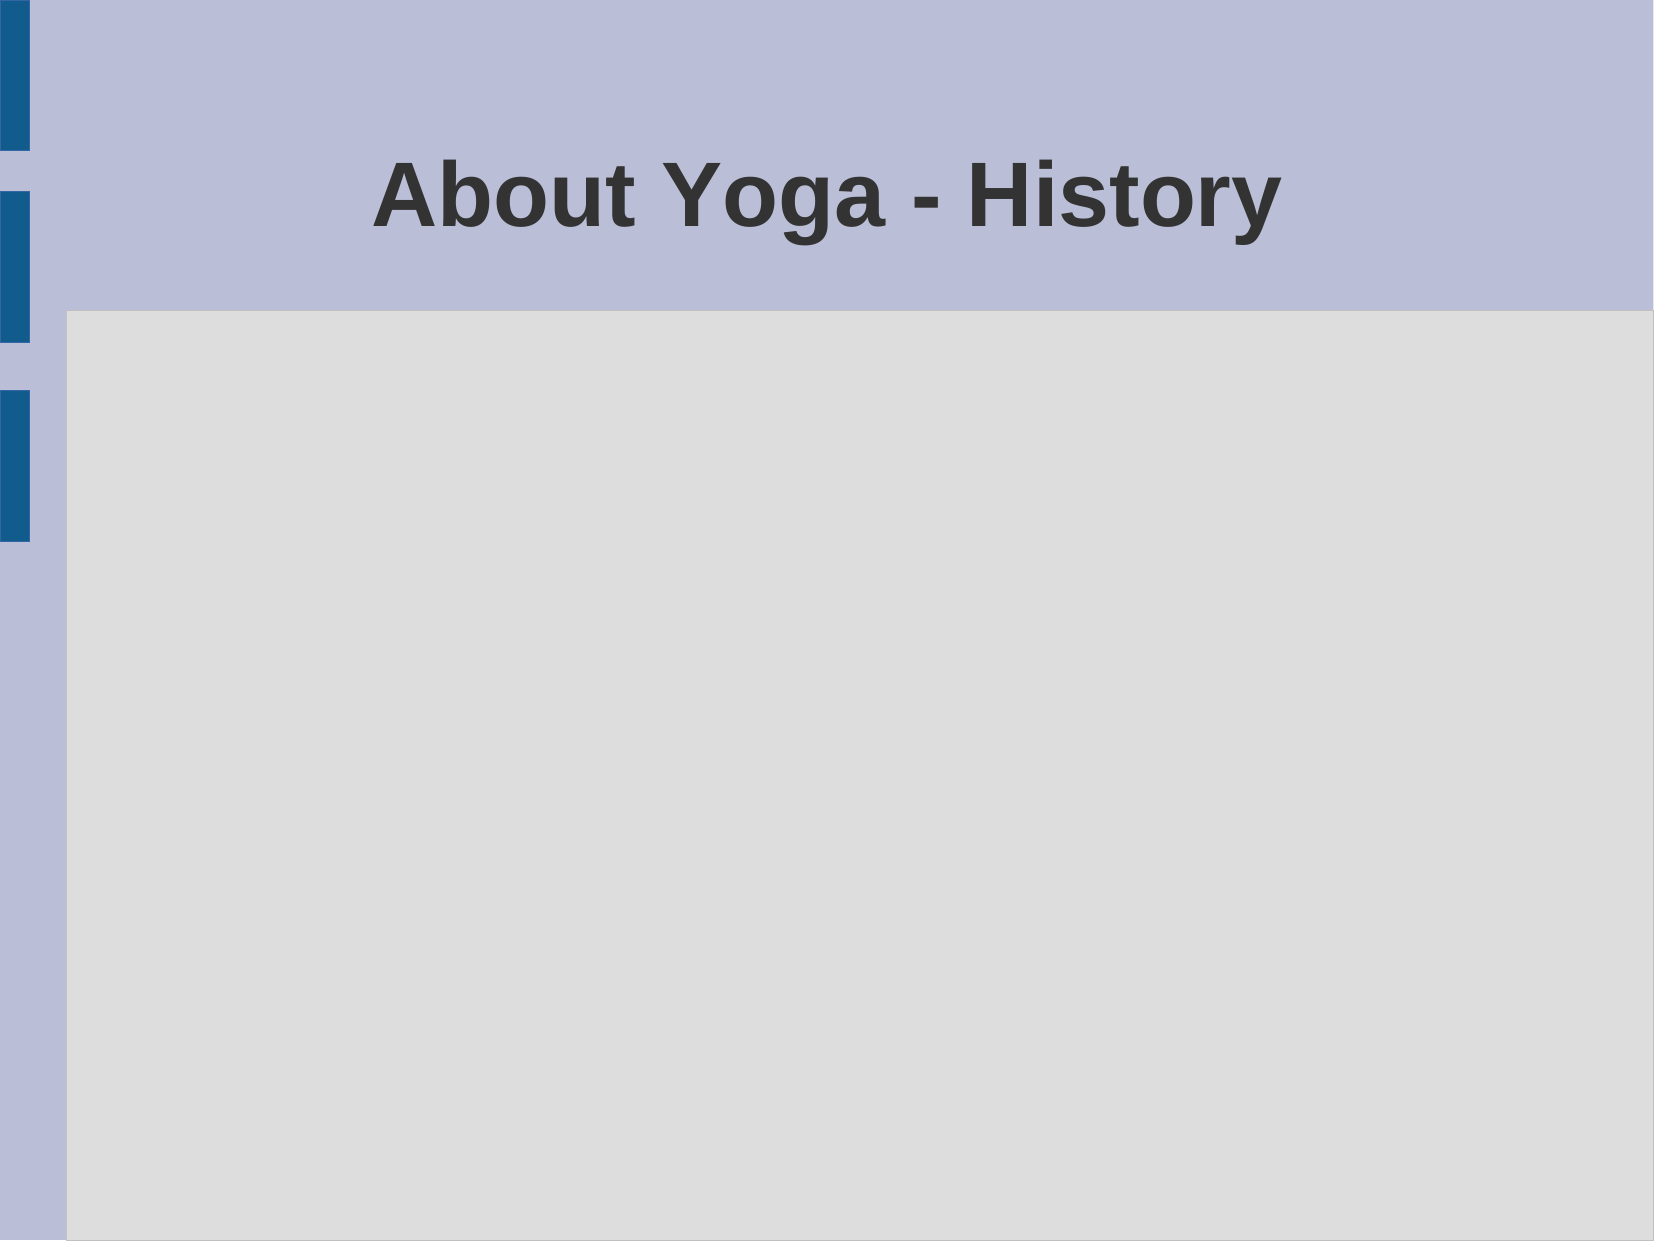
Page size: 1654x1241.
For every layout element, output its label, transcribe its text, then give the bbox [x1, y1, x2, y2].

title About Yoga - History [121, 91, 1534, 299]
